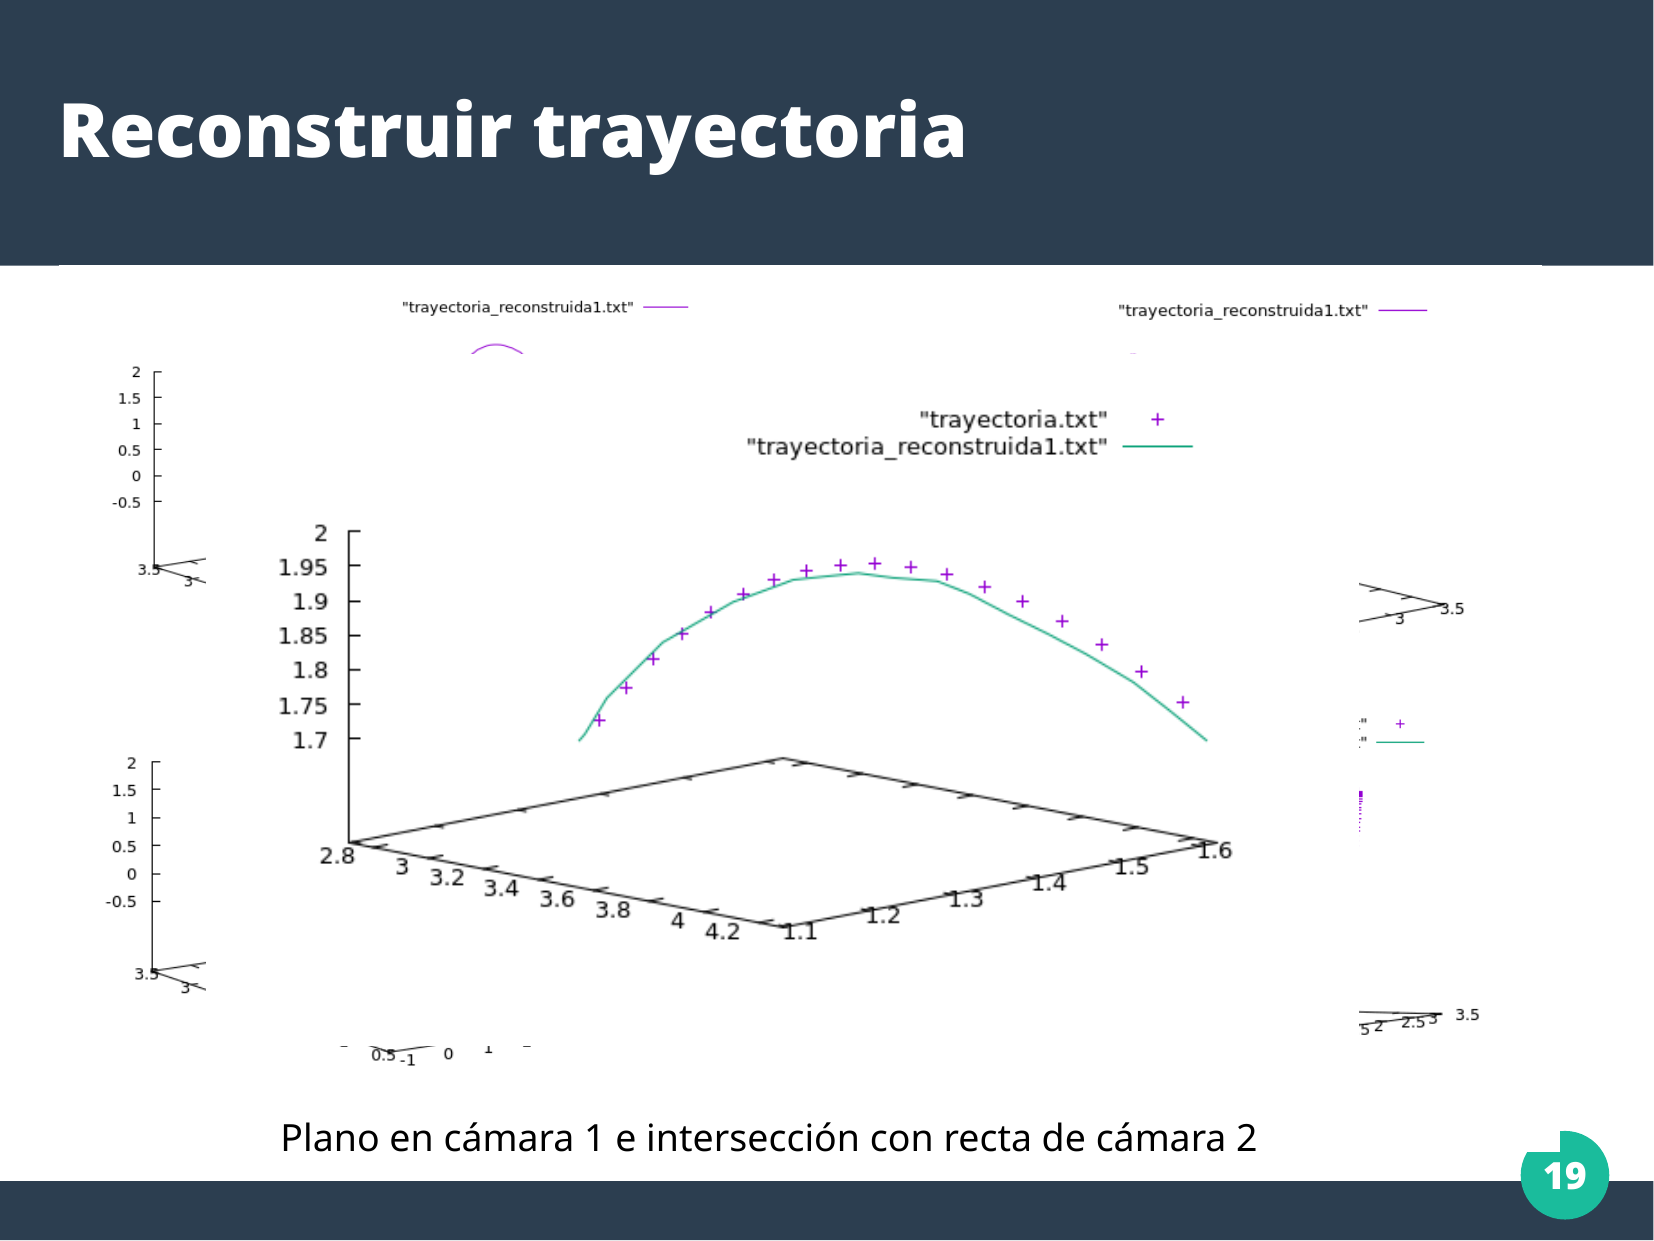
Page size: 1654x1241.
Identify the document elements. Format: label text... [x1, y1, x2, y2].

text_box Plano en cámara 1 e intersección con recta de cámara 2 [265, 1104, 1418, 1188]
picture [47, 265, 1560, 1152]
title Reconstruir trayectoria [59, 49, 1595, 207]
